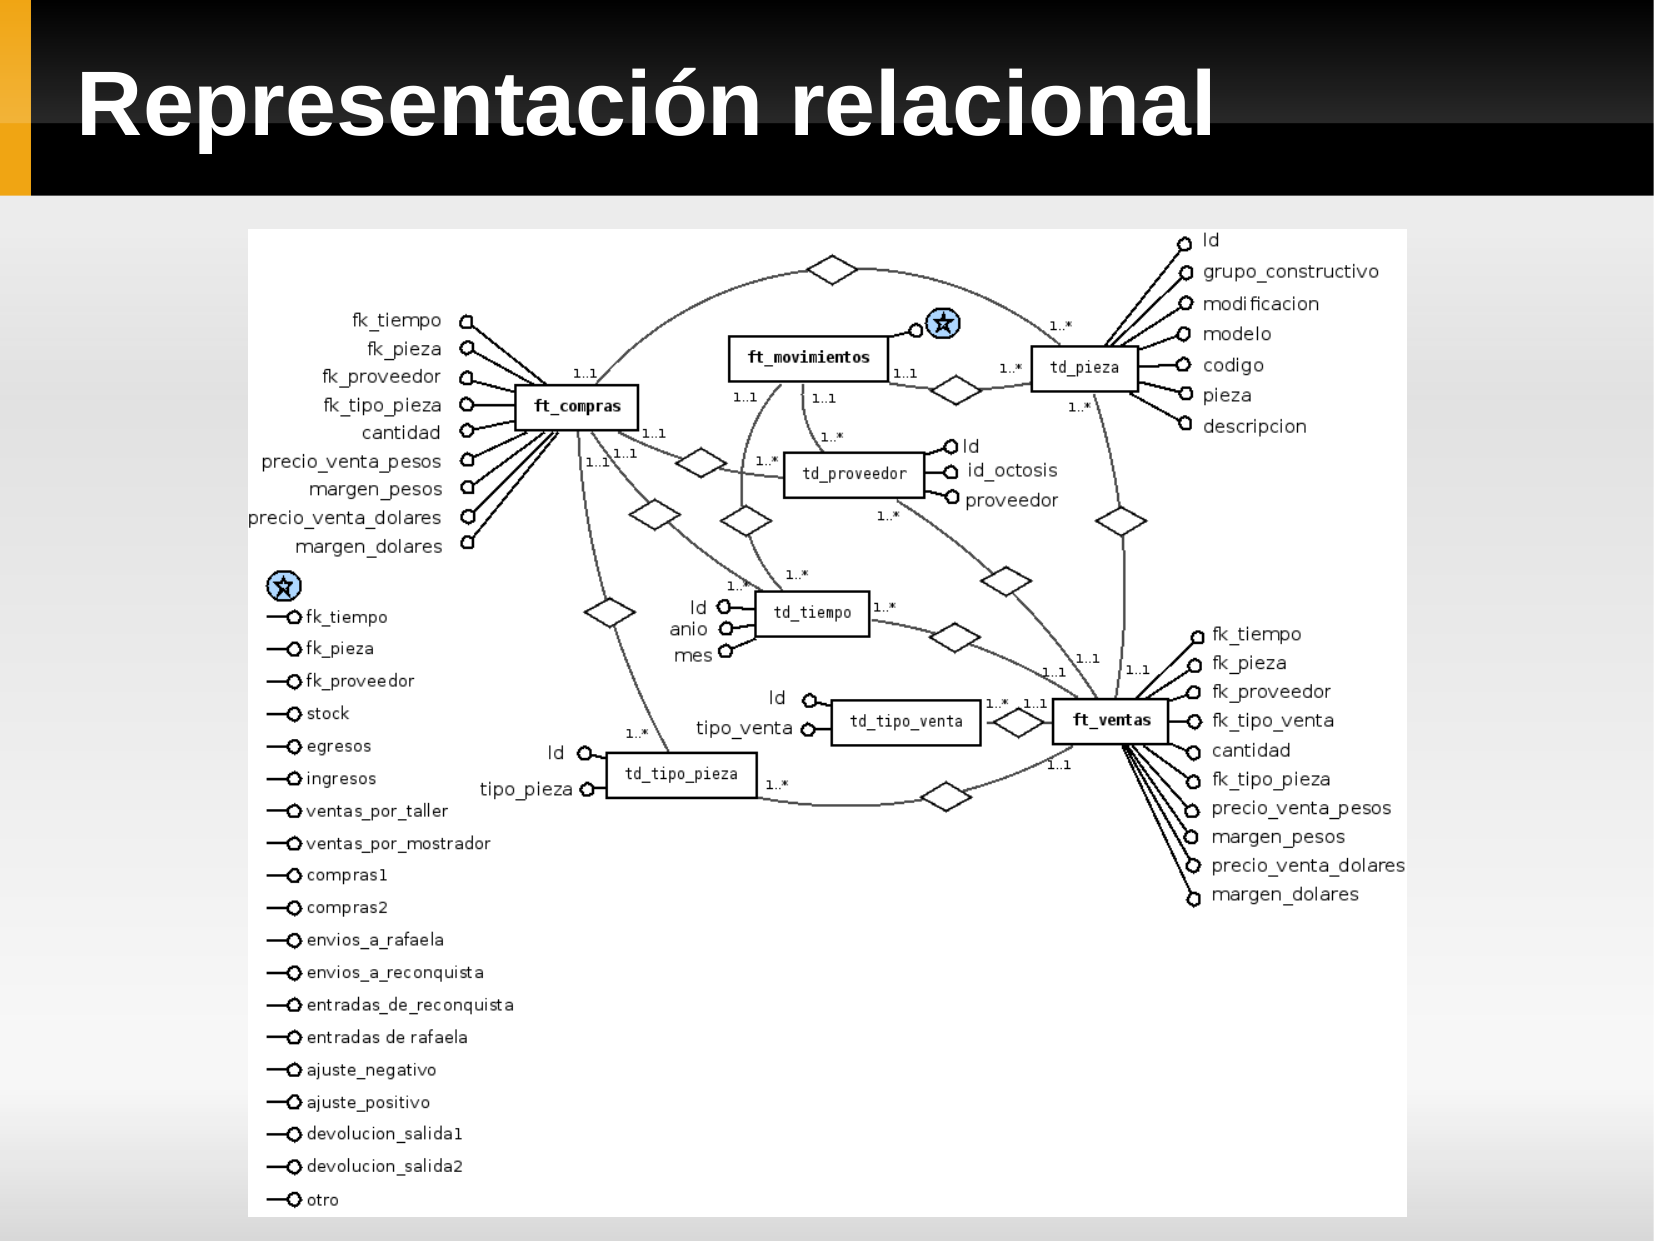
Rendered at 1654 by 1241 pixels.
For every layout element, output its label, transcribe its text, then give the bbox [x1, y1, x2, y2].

title Representación relacional [76, 0, 1565, 208]
picture [0, 0, 1654, 1241]
